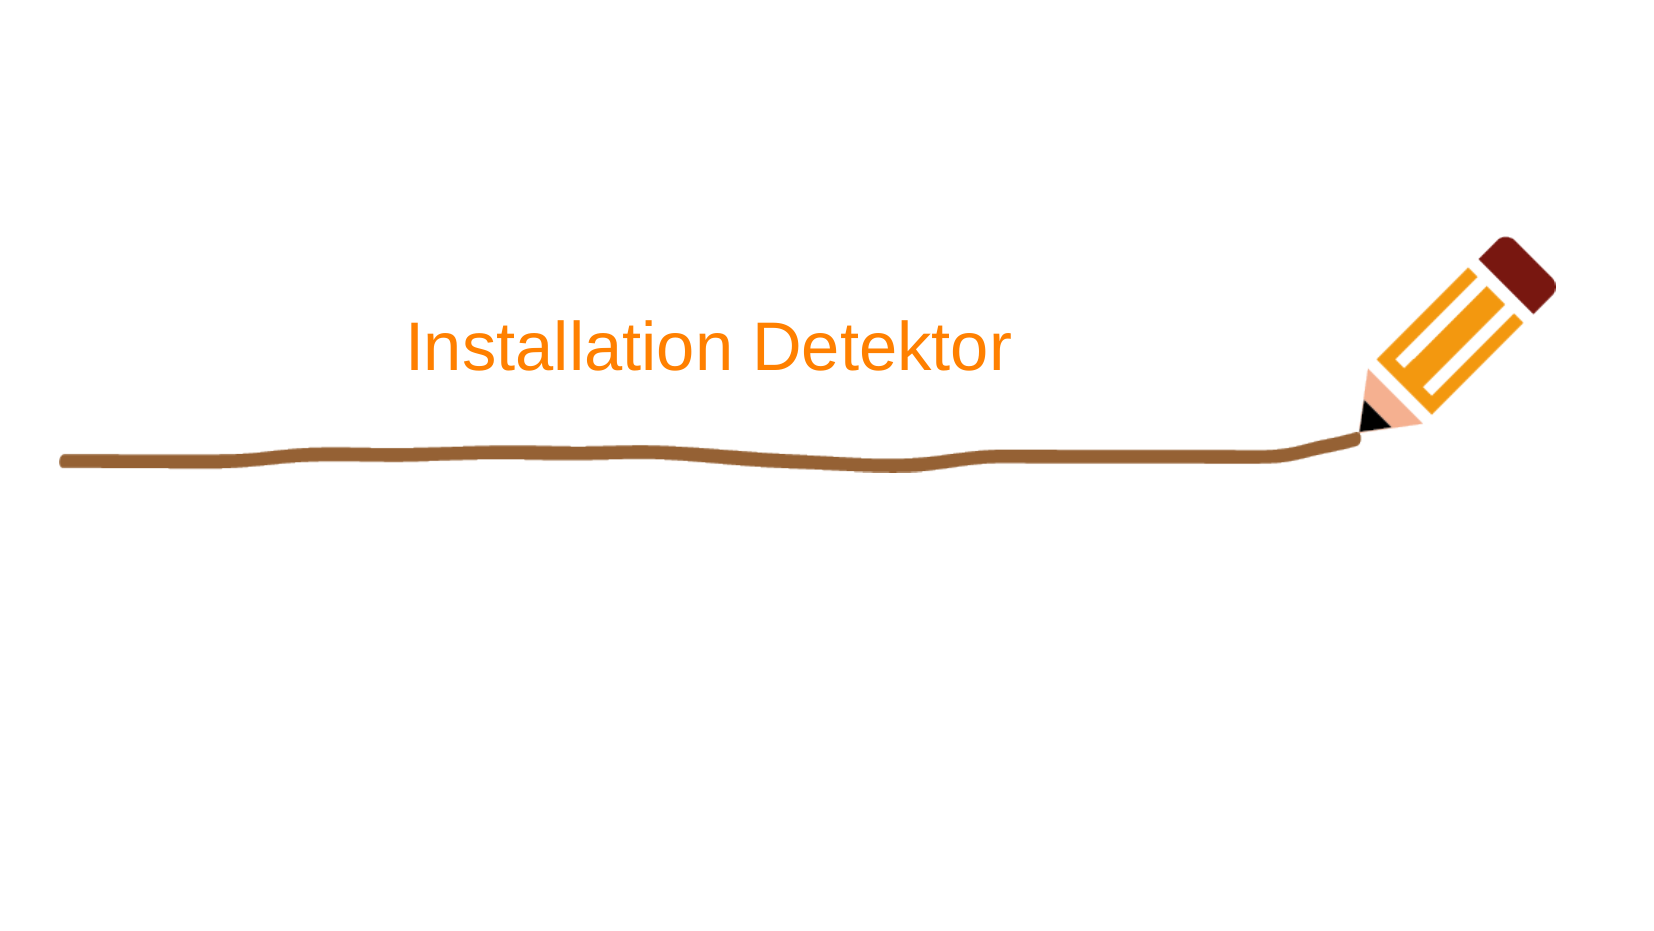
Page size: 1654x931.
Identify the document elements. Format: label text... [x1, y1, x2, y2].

picture [59, 236, 1556, 473]
title Installation Detektor [88, 265, 1329, 429]
